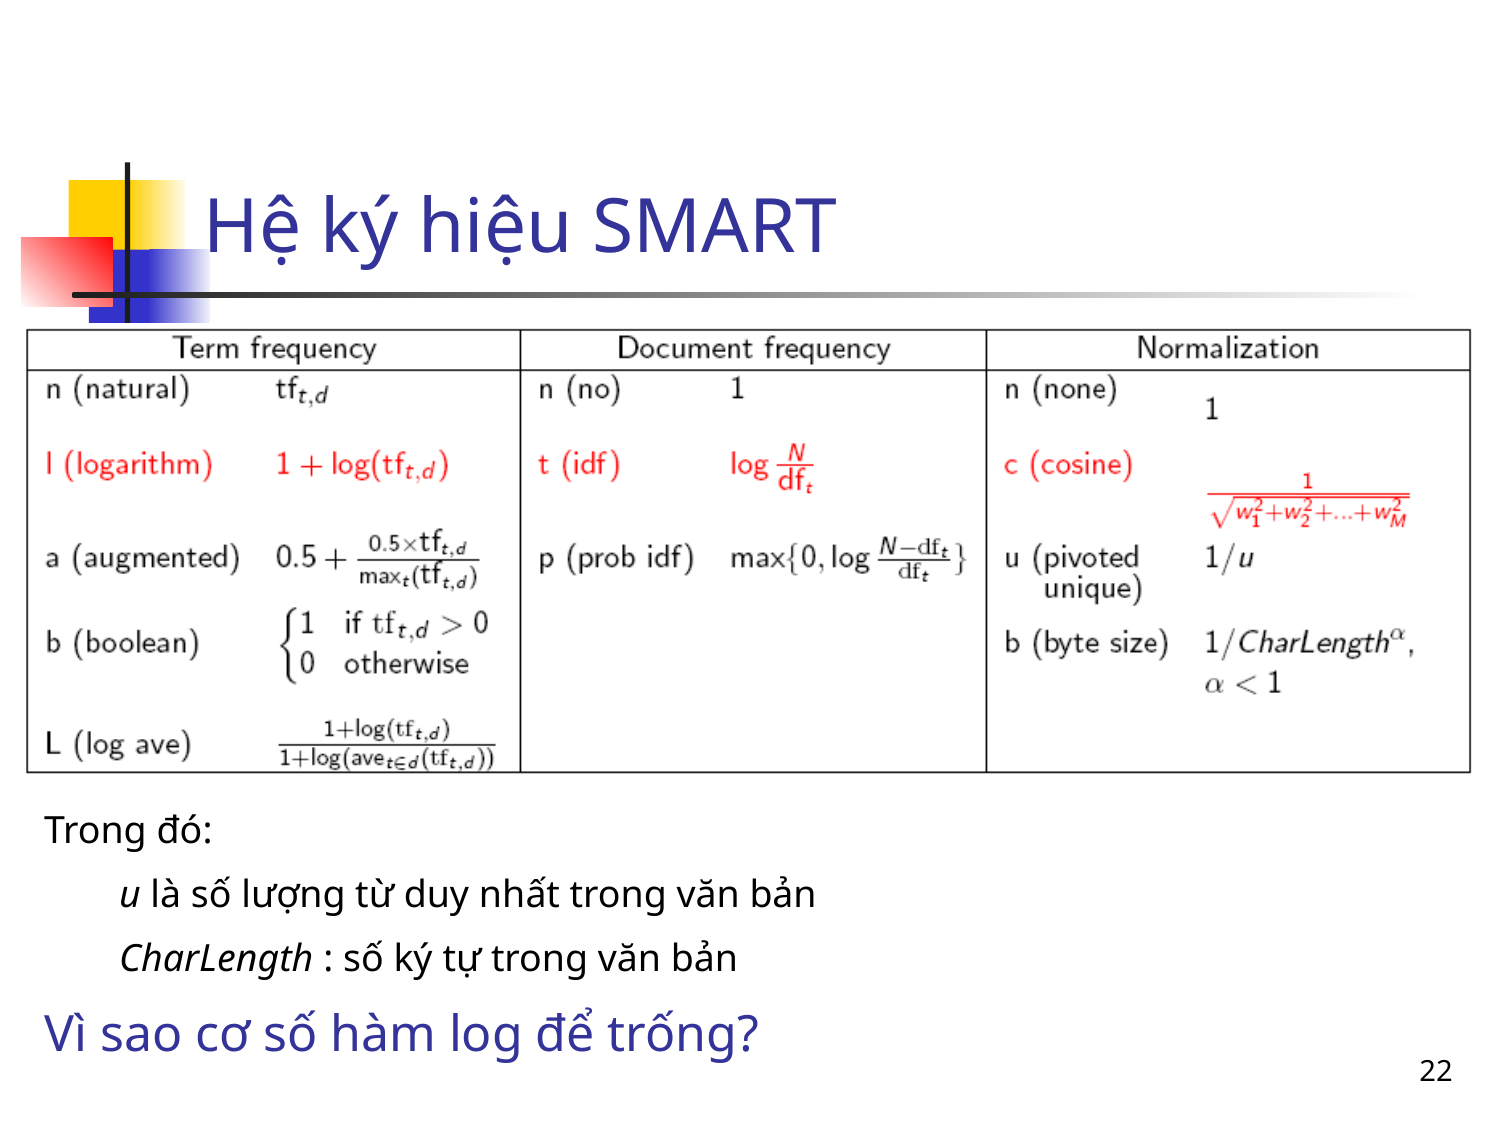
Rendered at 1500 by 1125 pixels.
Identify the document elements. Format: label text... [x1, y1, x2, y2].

slide_number <number> [1155, 1024, 1468, 1100]
text_box Trong đó: u là số lượng từ duy nhất trong văn bản CharLength : số ký tự trong văn bản [29, 798, 1459, 987]
title Hệ ký hiệu SMART [188, 35, 1468, 275]
picture [17, 323, 1476, 775]
text_box Vì sao cơ số hàm log để trống? [29, 994, 1471, 1069]
